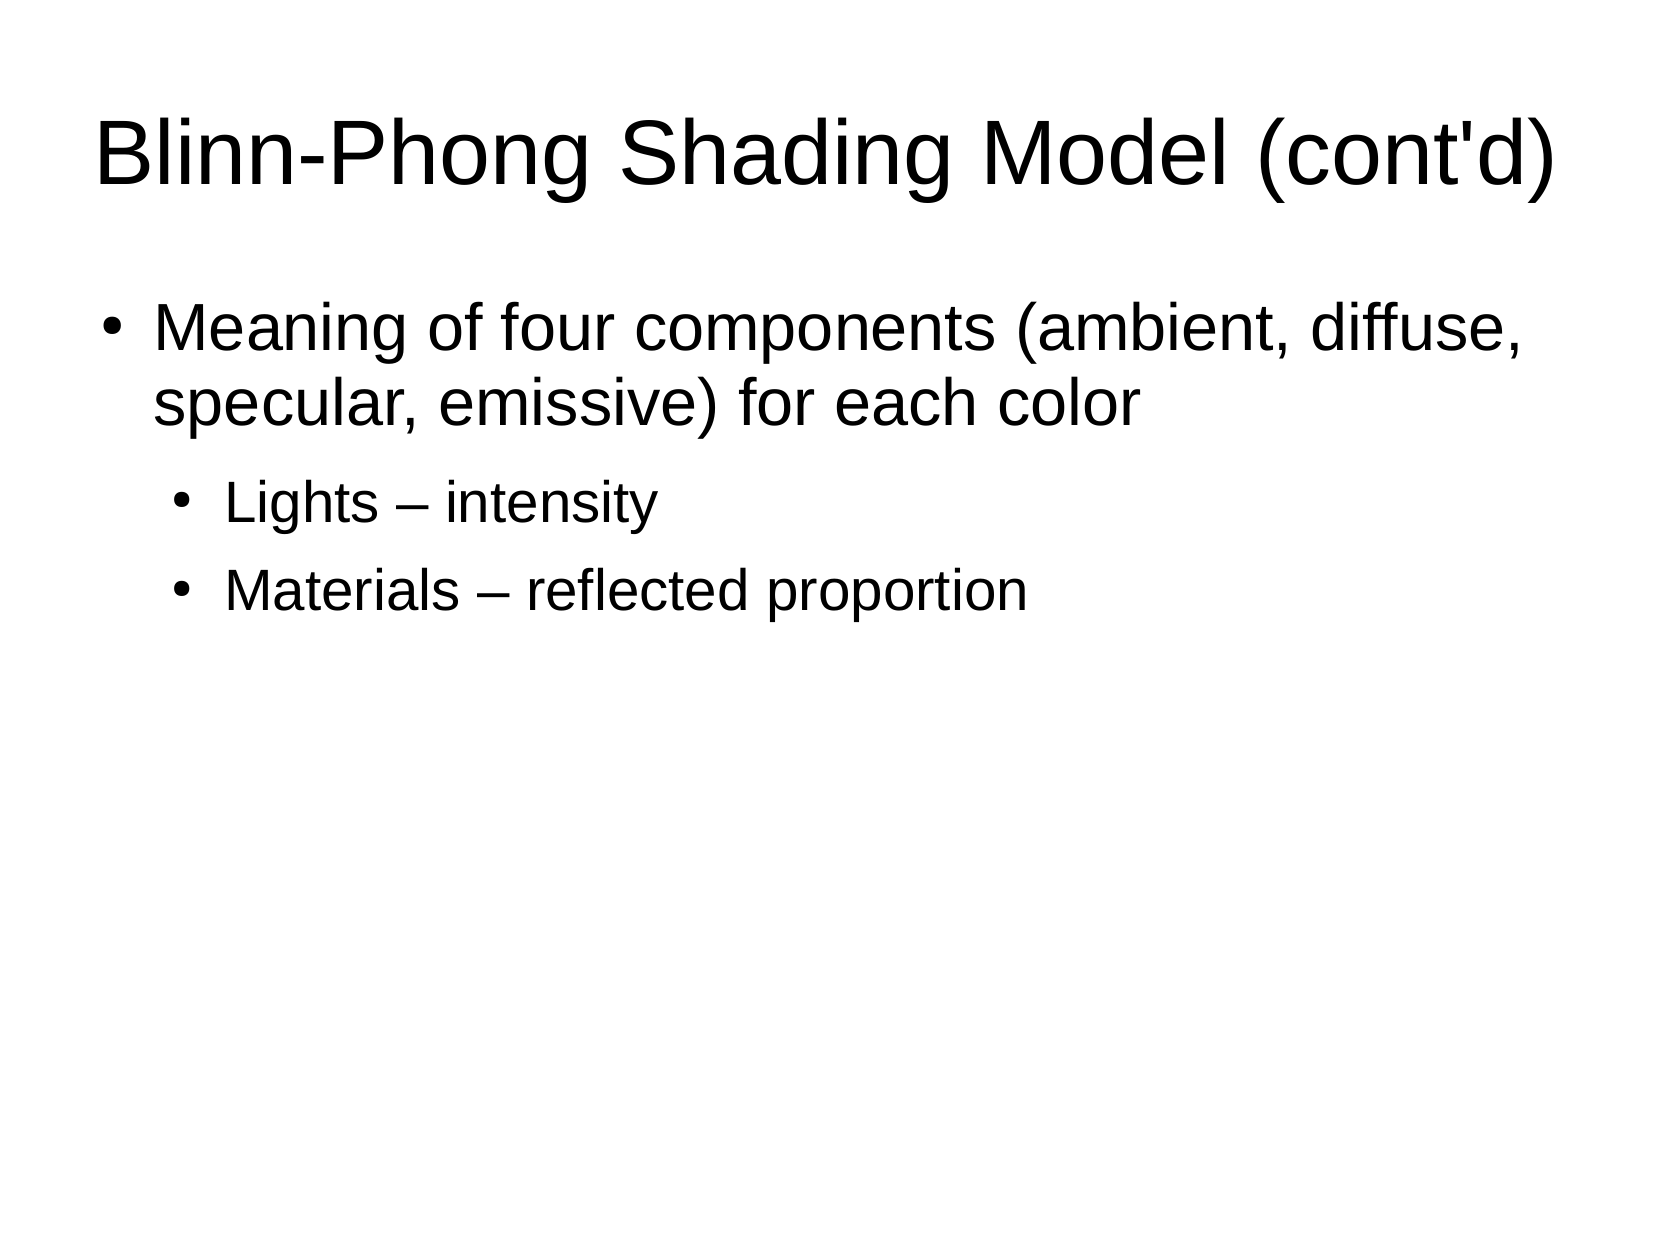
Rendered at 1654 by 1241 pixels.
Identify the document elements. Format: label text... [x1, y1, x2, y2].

list Meaning of four components (ambient, diffuse, specular, emissive) for each color Lights – intensity Materials – reflected proportion [82, 290, 1571, 1109]
title Blinn-Phong Shading Model (cont'd) [82, 56, 1571, 250]
